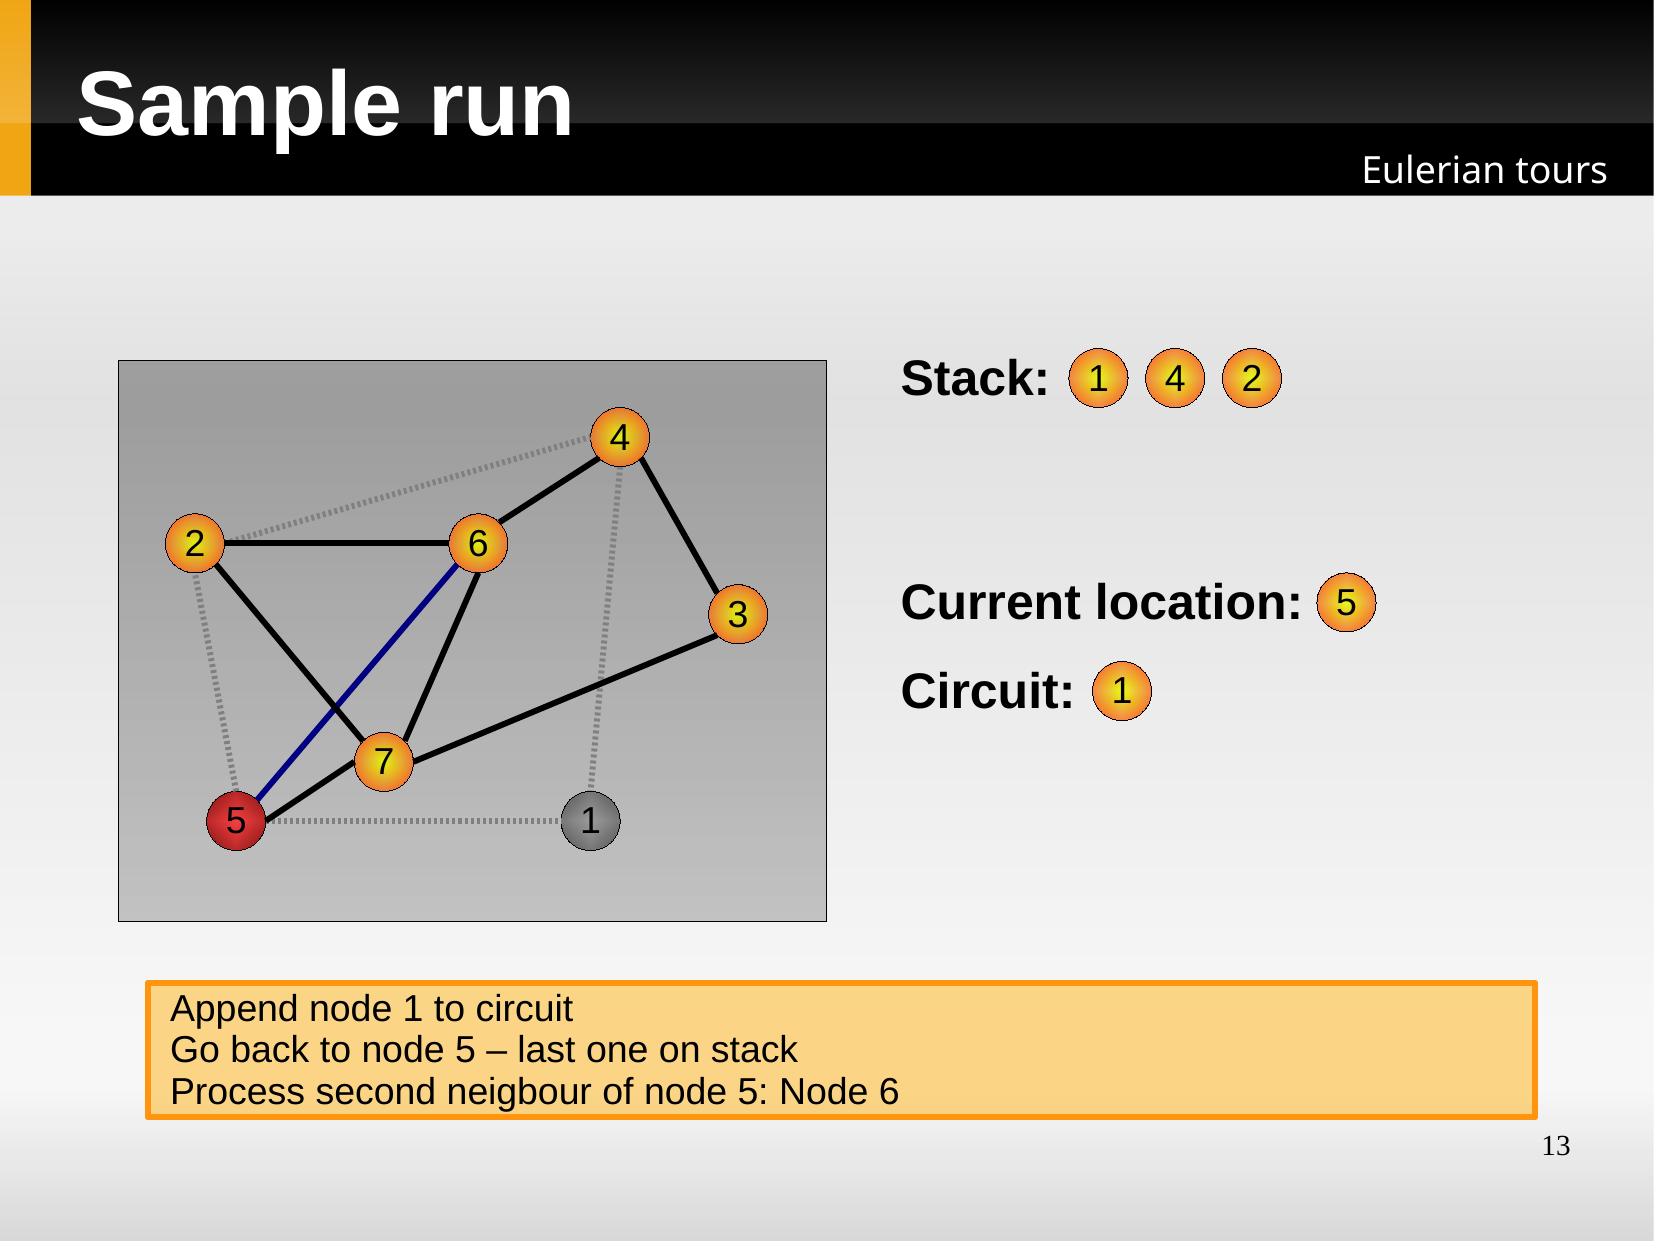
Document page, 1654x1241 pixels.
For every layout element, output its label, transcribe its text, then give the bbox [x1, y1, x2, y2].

text_box 5 [206, 791, 266, 851]
text_box Append node 1 to circuit Go back to node 5 – last one on stack Process second neigbour of node 5: Node 6 [147, 982, 1536, 1118]
text_box 5 [1316, 572, 1377, 632]
text_box Stack: [885, 342, 1123, 414]
text_box 7 [354, 732, 414, 792]
text_box 6 [448, 513, 508, 573]
text_box 1 [1092, 661, 1152, 721]
text_box [118, 360, 827, 922]
text_box 2 [165, 513, 225, 573]
picture [0, 0, 1654, 1241]
text_box 2 [1222, 348, 1282, 408]
text_box 1 [561, 791, 621, 851]
title Sample run [76, 0, 1565, 208]
text_box 4 [1145, 348, 1205, 408]
text_box 1 [1068, 348, 1129, 408]
text_box Current location: [885, 567, 1359, 638]
text_box 3 [708, 584, 768, 644]
text_box 4 [590, 407, 650, 467]
text_box Circuit: [885, 655, 1093, 727]
